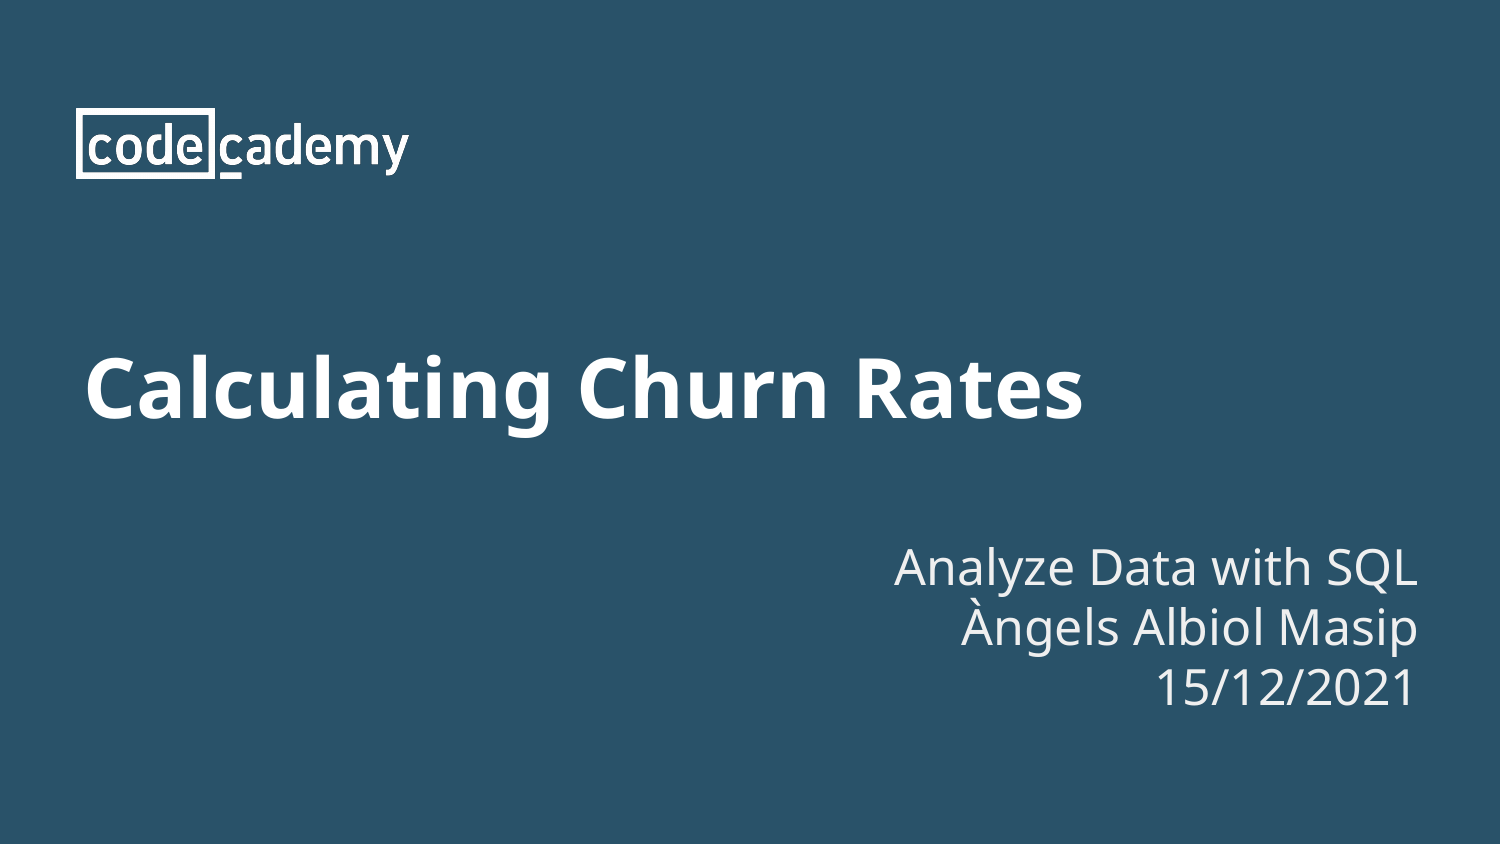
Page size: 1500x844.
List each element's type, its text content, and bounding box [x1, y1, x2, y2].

picture [76, 108, 409, 179]
text_box Calculating Churn Rates Analyze Data with SQL Àngels Albiol Masip 15/12/2021 [78, 375, 1426, 676]
